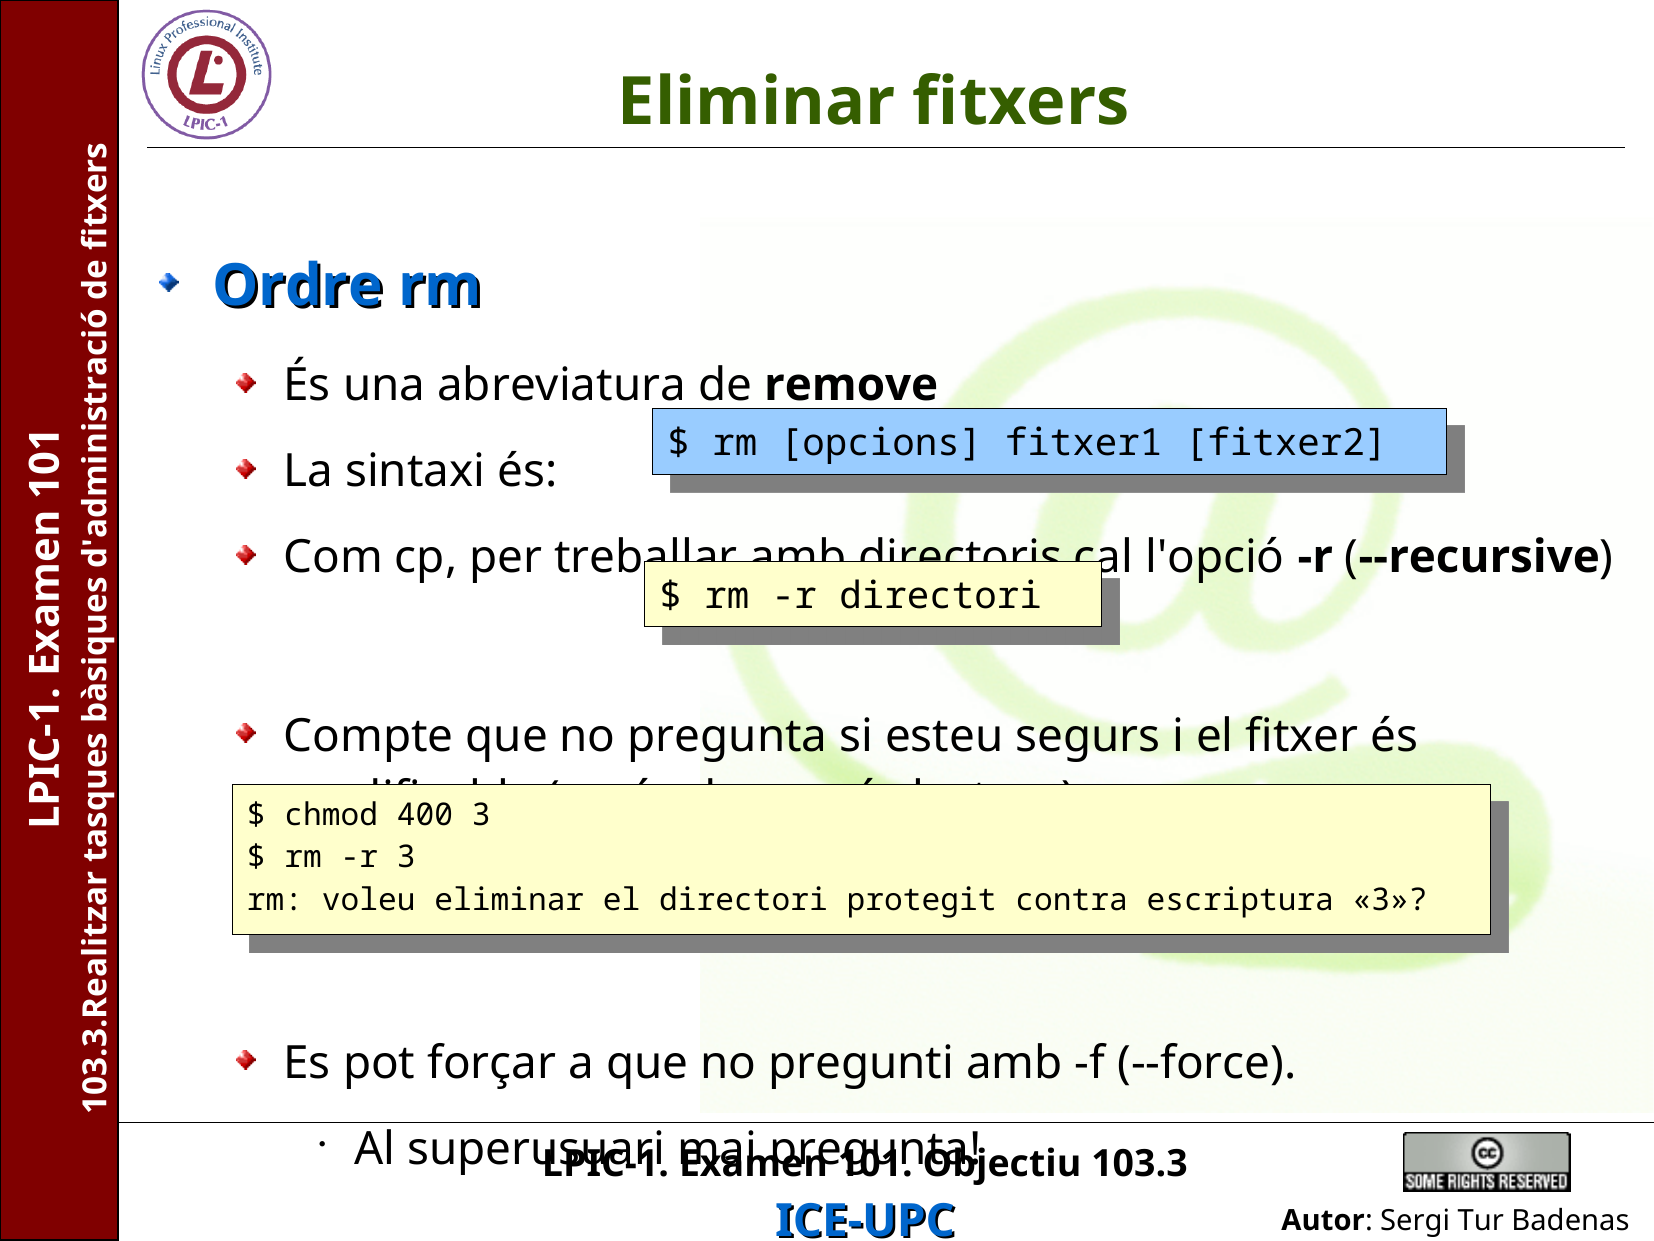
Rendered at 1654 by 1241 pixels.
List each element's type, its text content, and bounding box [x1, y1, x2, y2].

text_box $ rm [opcions] fitxer1 [fitxer2] [652, 408, 1447, 469]
picture [135, 5, 277, 56]
title Eliminar fitxers [129, 56, 1619, 141]
text_box $ rm -r directori [644, 561, 1102, 622]
picture [1403, 1132, 1571, 1192]
text_box $ chmod 400 3 $ rm -r 3 rm: voleu eliminar el directori protegit contra escriptura «3»? [232, 784, 1491, 935]
list Ordre rm És una abreviatura de remove La sintaxi és: Com cp, per treballar amb directoris cal l'opció -r (--recursive) Compte que no pregunta si esteu segurs i el fitxer és modificable (no és de només lectura) Es pot forçar a que no pregunti amb -f (--force). Al superusuari mai pregunta! [141, 242, 1630, 1094]
picture [700, 217, 1654, 1113]
